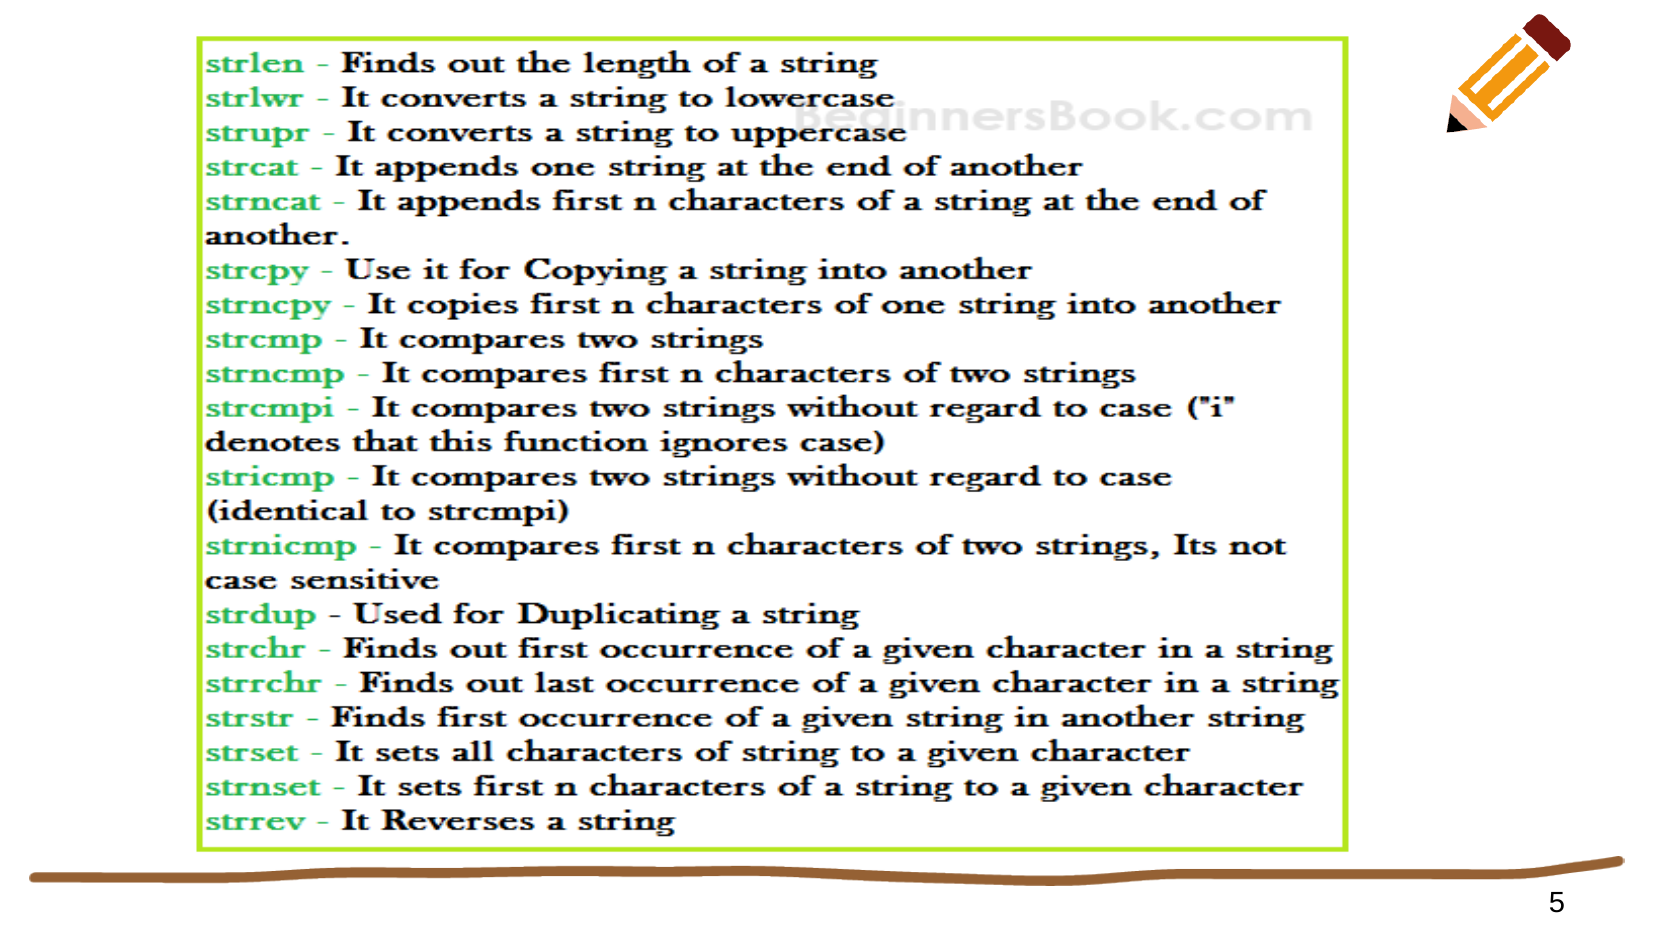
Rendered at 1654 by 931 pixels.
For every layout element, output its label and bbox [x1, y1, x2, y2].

picture [1446, 14, 1571, 133]
picture [29, 35, 1625, 886]
